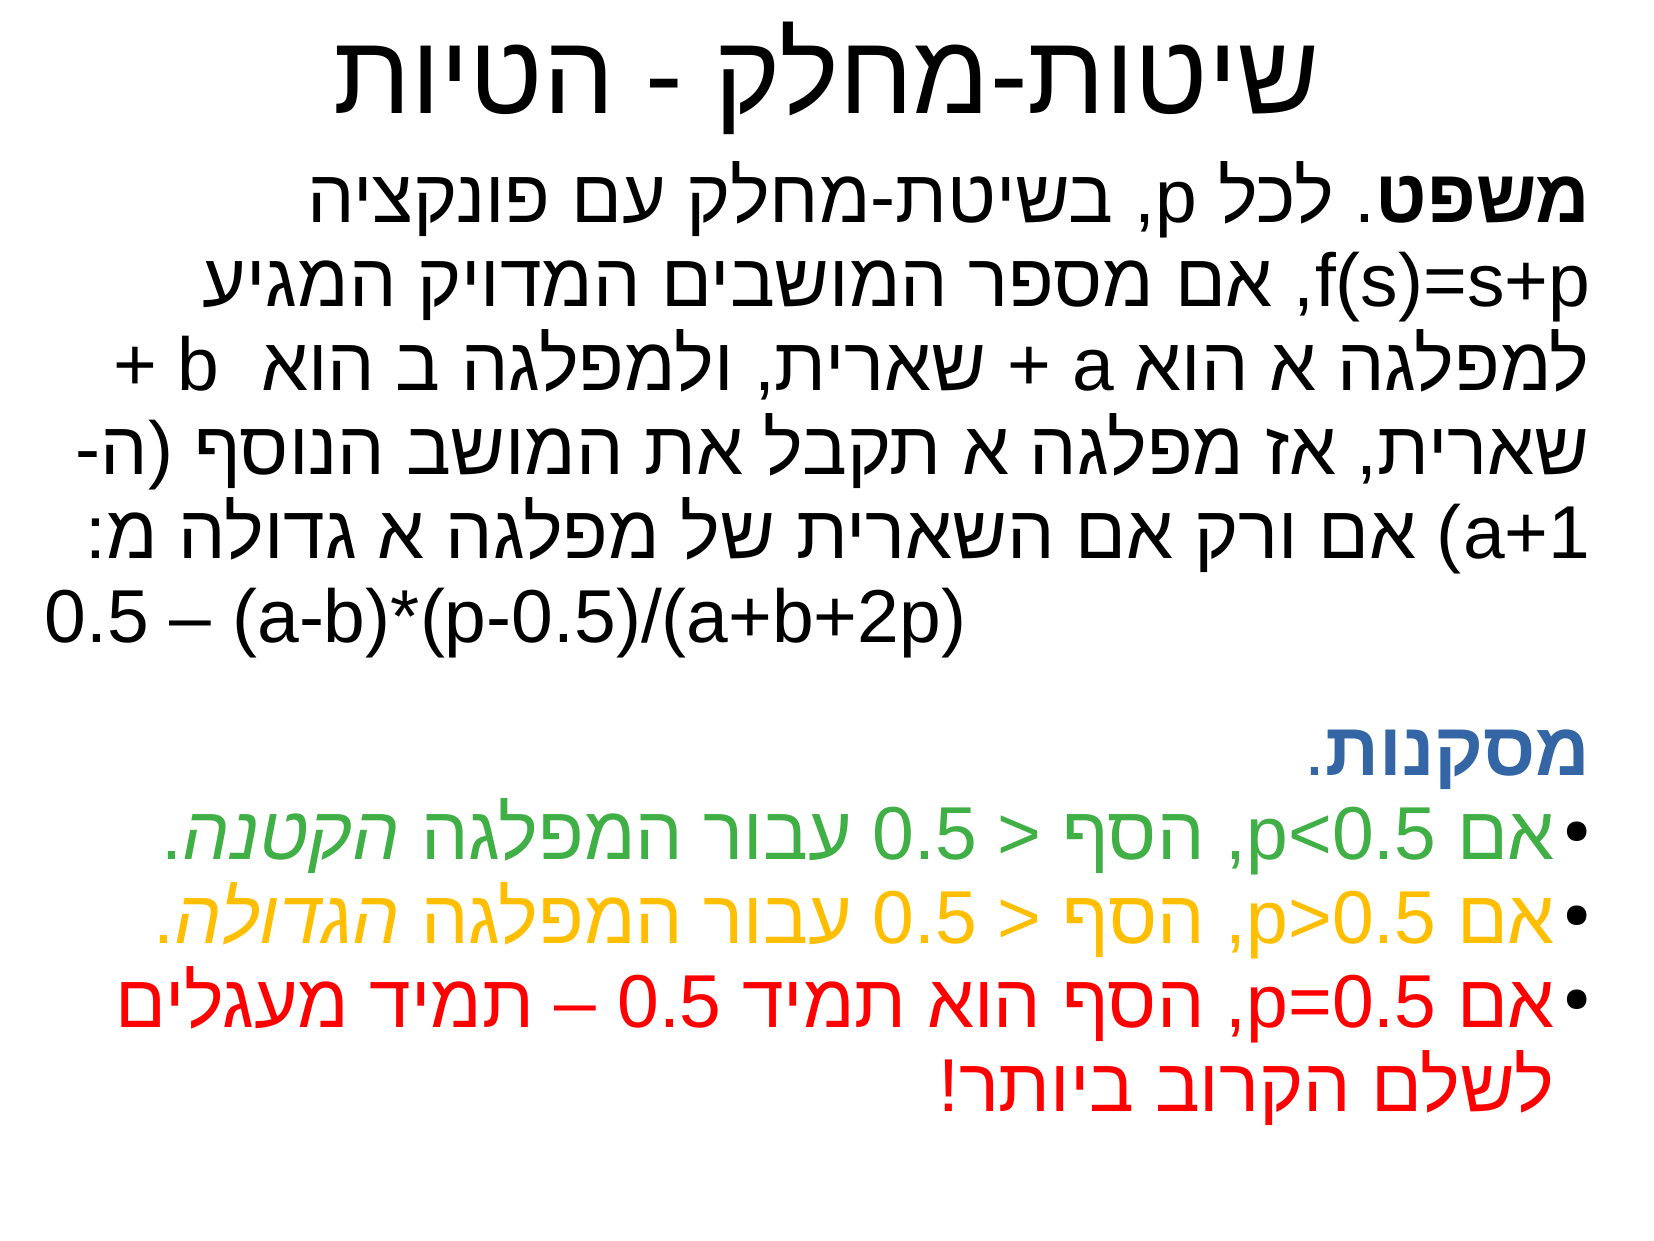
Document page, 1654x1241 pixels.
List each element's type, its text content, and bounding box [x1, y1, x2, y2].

title שיטות-מחלק - הטיות [0, 0, 1654, 151]
text_box משפט. לכל p, בשיטת-מחלק עם פונקציה f(s)=s+p, אם מספר המושבים המדויק המגיע למפלגה א הוא a + שארית, ולמפלגה ב הוא b + שארית, אז מפלגה א תקבל את המושב הנוסף (ה- a+1) אם ורק אם השארית של מפלגה א גדולה מ: 0.5 – (a-b)*(p-0.5)/(a+b+2p) [30, 147, 1606, 688]
text_box מסקנות. אם p<0.5, הסף < 0.5 עבור המפלגה הקטנה. אם p>0.5, הסף < 0.5 עבור המפלגה הגדולה. אם p=0.5, הסף הוא תמיד 0.5 – תמיד מעגלים לשלם הקרוב ביותר! [30, 700, 1606, 1241]
